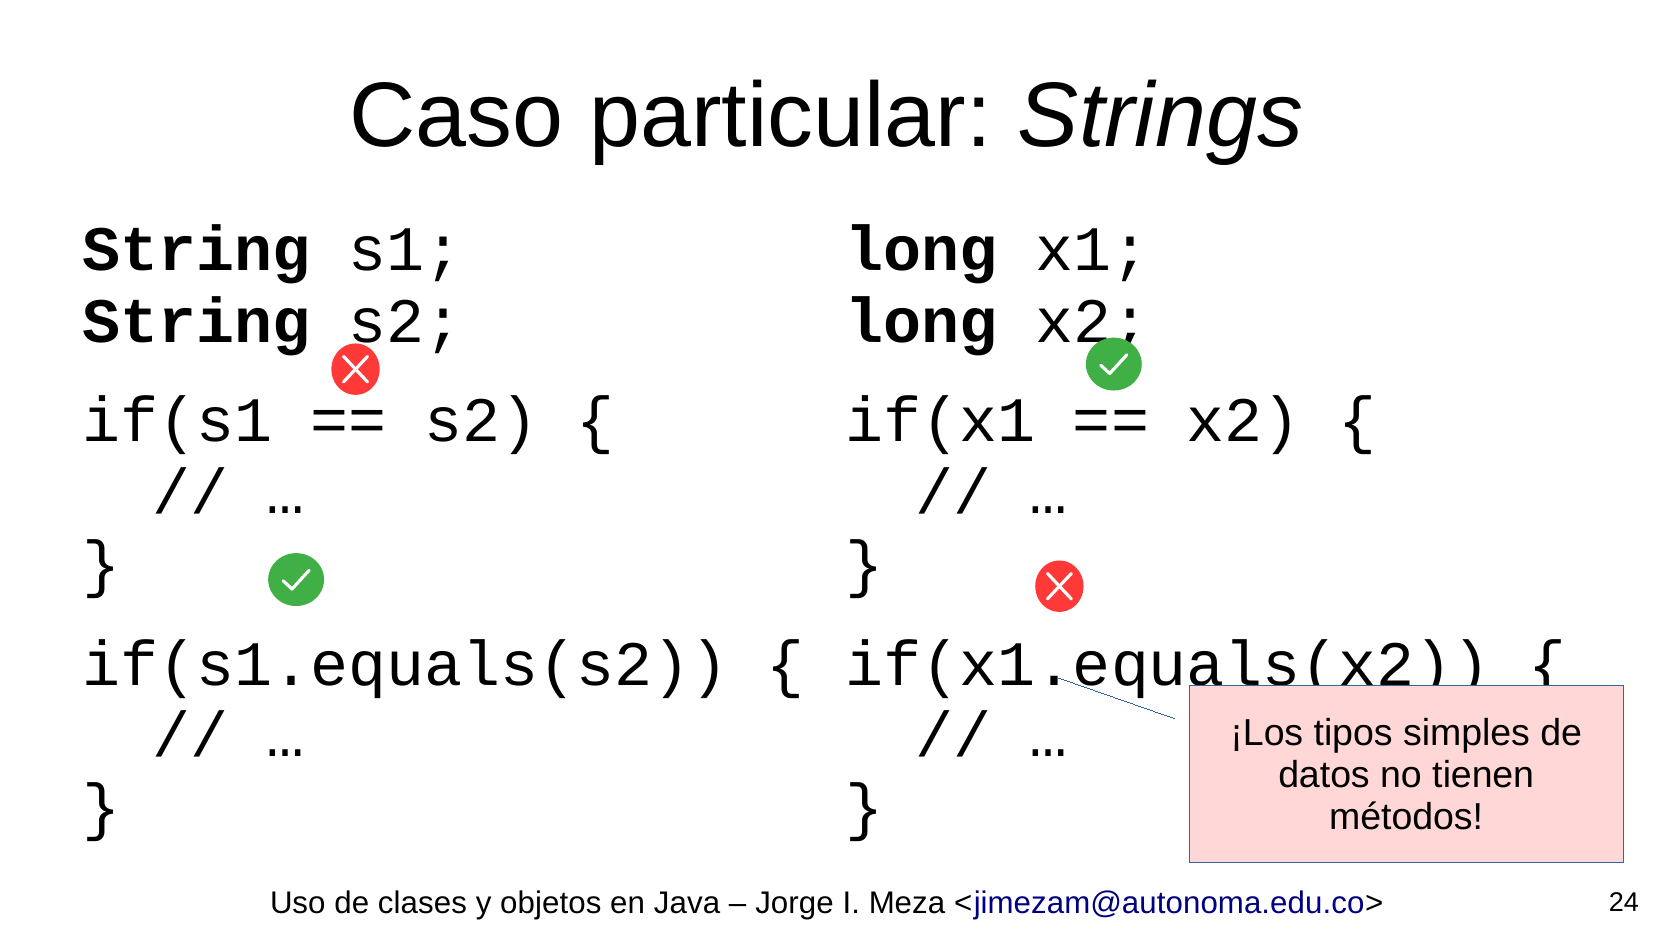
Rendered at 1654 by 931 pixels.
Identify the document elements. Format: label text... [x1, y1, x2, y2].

list long x1; long x2; if(x1 == x2) { // … } if(x1.equals(x2)) { // … } [845, 217, 1572, 879]
text_box [1036, 561, 1083, 612]
text_box [332, 344, 379, 395]
list String s1; String s2; if(s1 == s2) { // … } if(s1.equals(s2)) { // … } [82, 217, 809, 879]
text_box [268, 553, 324, 606]
text_box [1086, 338, 1141, 390]
title Caso particular: Strings [82, 37, 1571, 193]
text_box ¡Los tipos simples de datos no tienen métodos! [1189, 686, 1623, 863]
